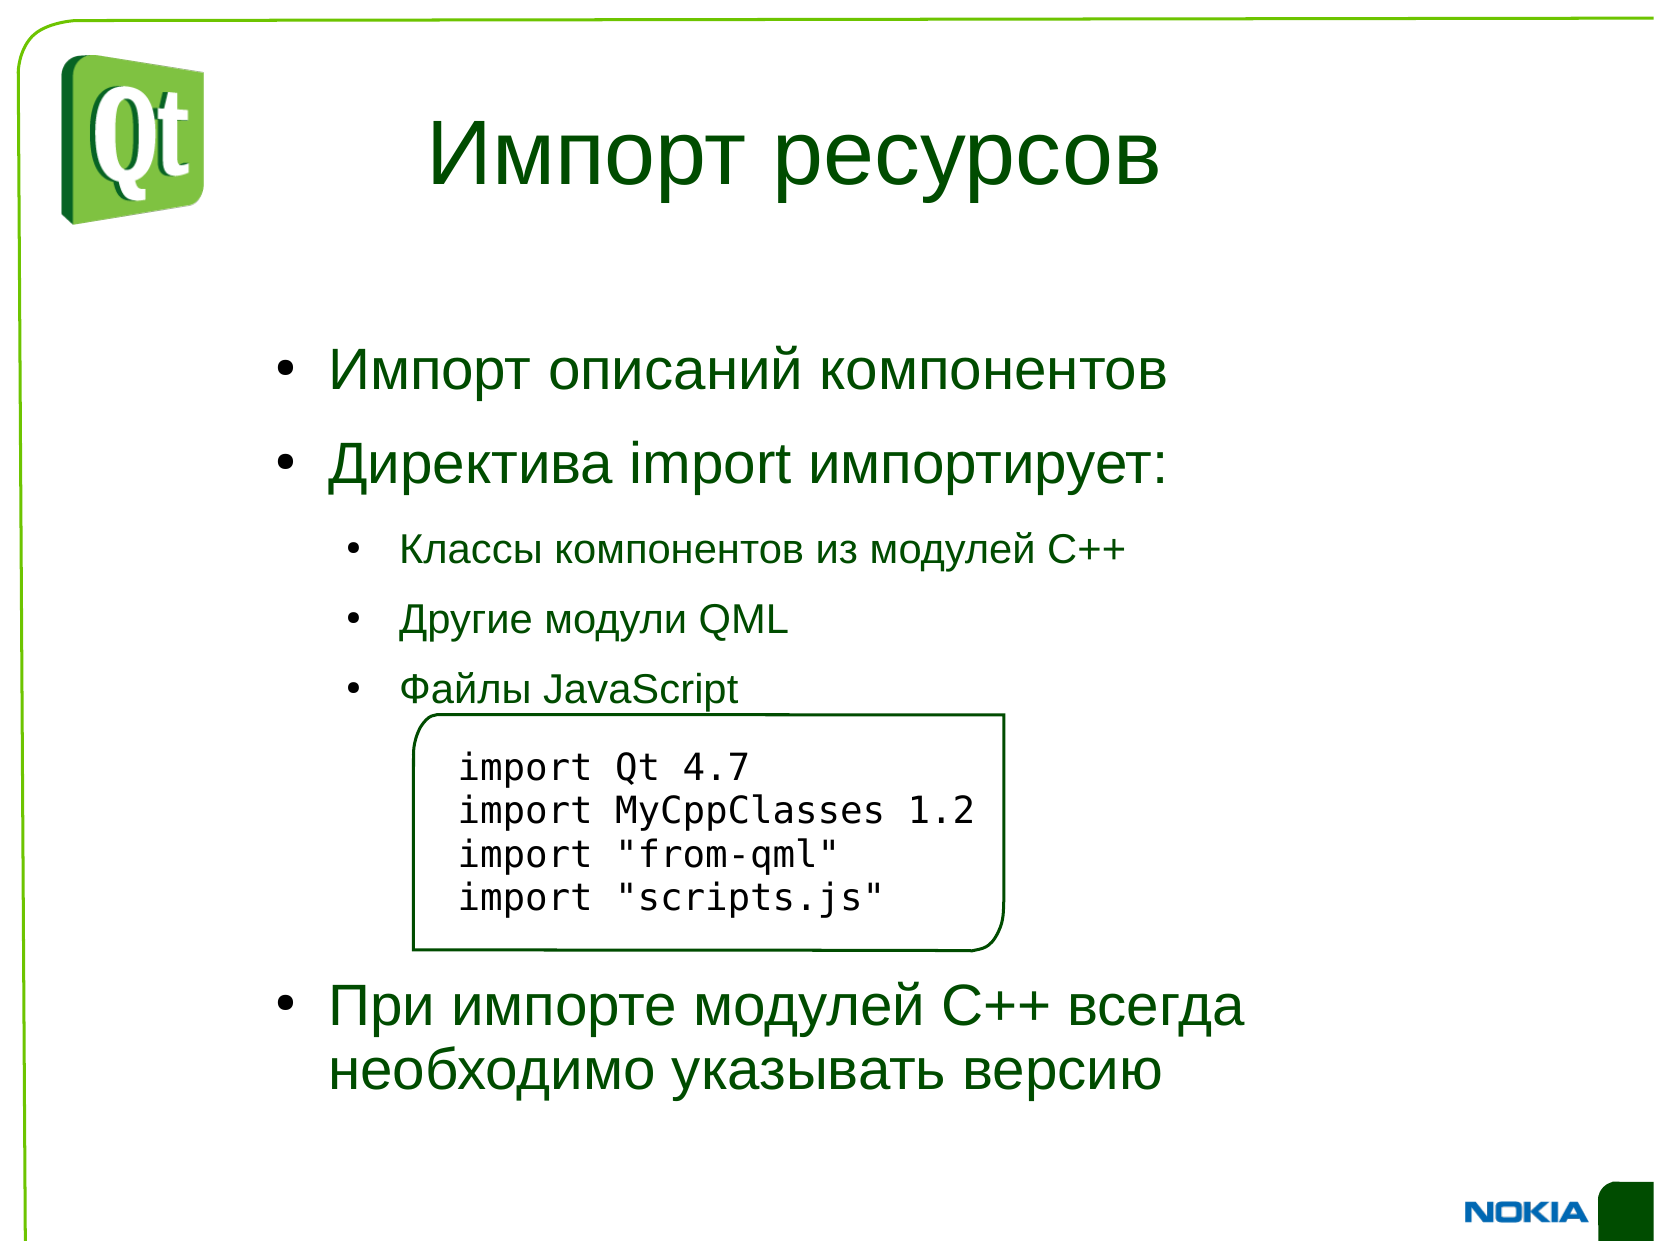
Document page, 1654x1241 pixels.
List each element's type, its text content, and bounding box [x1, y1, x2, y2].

picture [61, 55, 204, 225]
list Импорт описаний компонентов Директива import импортирует: Классы компонентов из модулей C++ Другие модули QML Файлы JavaScript При импорте модулей C++ всегда необходимо указывать версию [257, 336, 1577, 1141]
title Импорт ресурсов [257, 56, 1333, 250]
text_box import Qt 4.7 import MyCppClasses 1.2 import "from-qml" import "scripts.js" [442, 738, 991, 928]
picture [1465, 1201, 1589, 1223]
